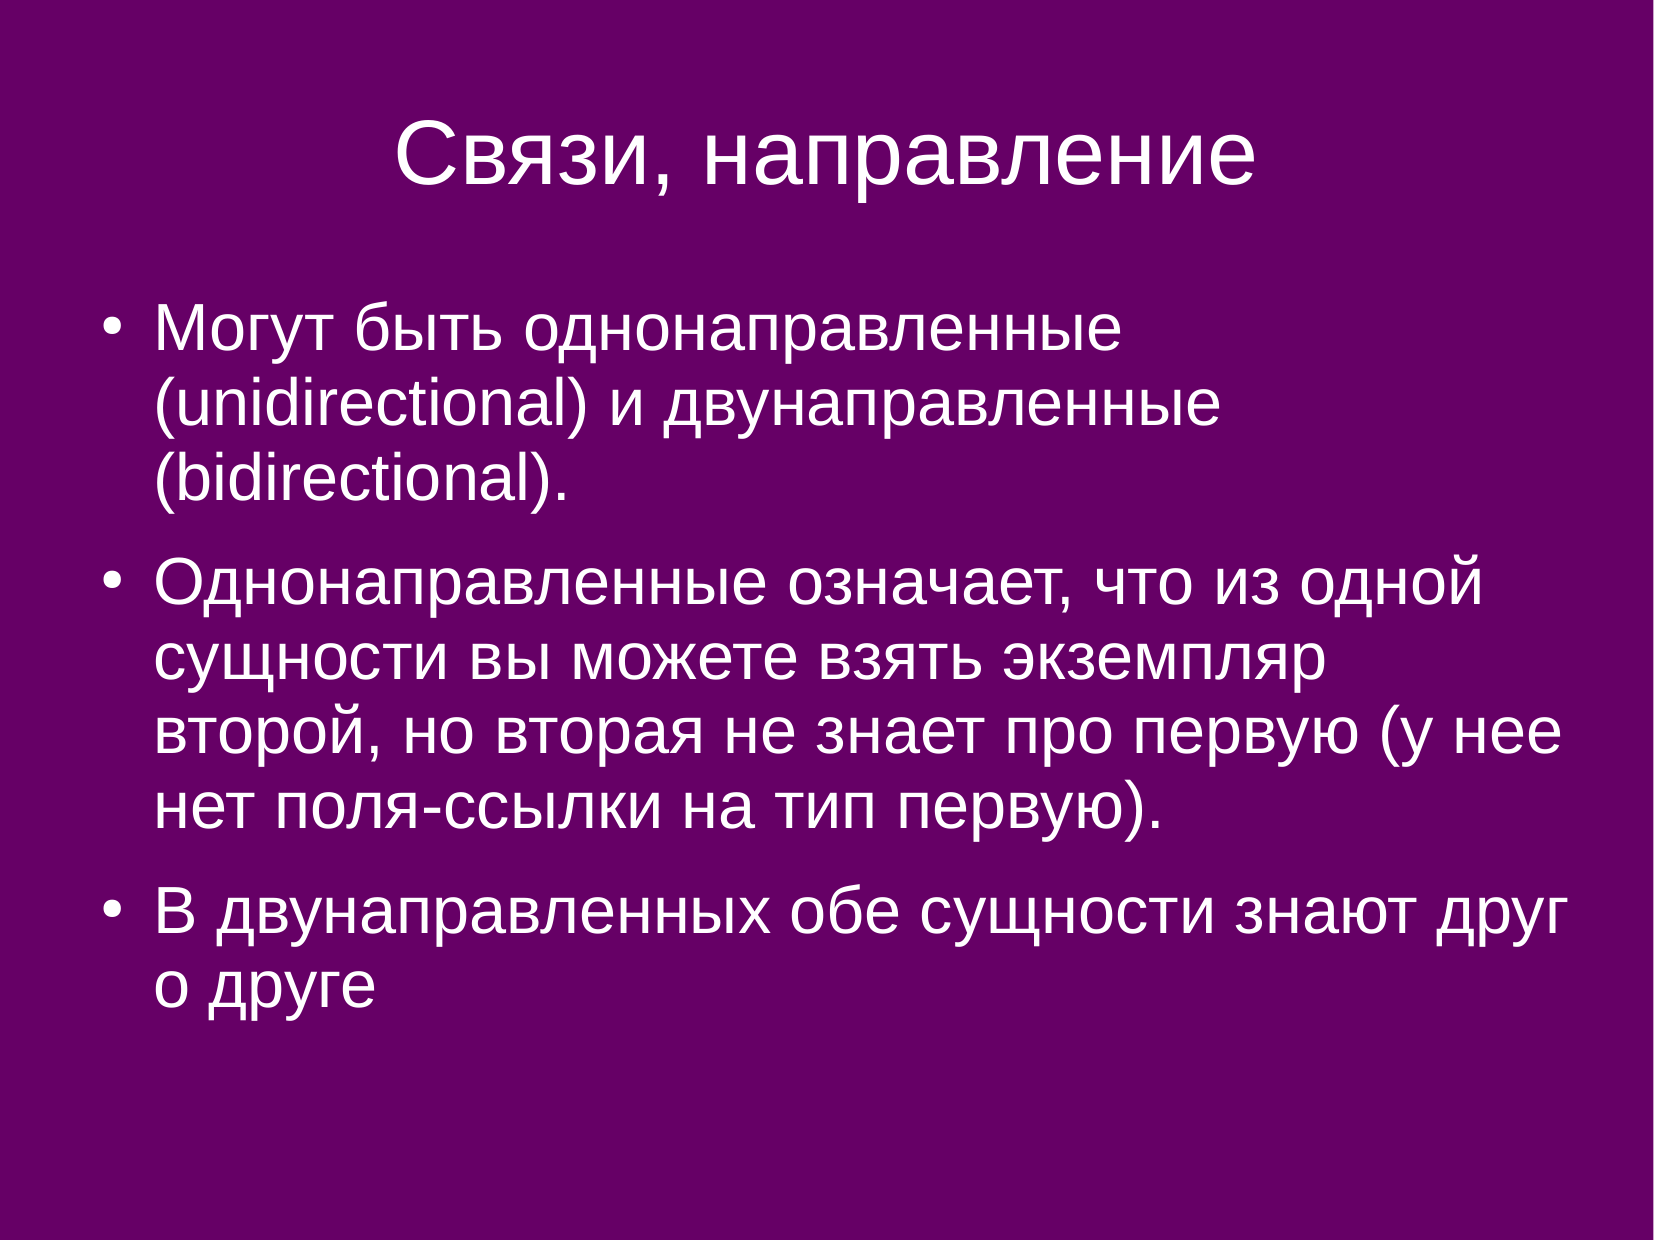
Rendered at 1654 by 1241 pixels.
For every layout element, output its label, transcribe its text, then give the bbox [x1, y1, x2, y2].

title Связи, направление [82, 49, 1571, 257]
list Могут быть однонаправленные (unidirectional) и двунаправленные (bidirectional). Однонаправленные означает, что из одной сущности вы можете взять экземпляр второй, но вторая не знает про первую (у нее нет поля-ссылки на тип первую). В двунаправленных обе сущности знают друг о друге [82, 290, 1571, 1023]
